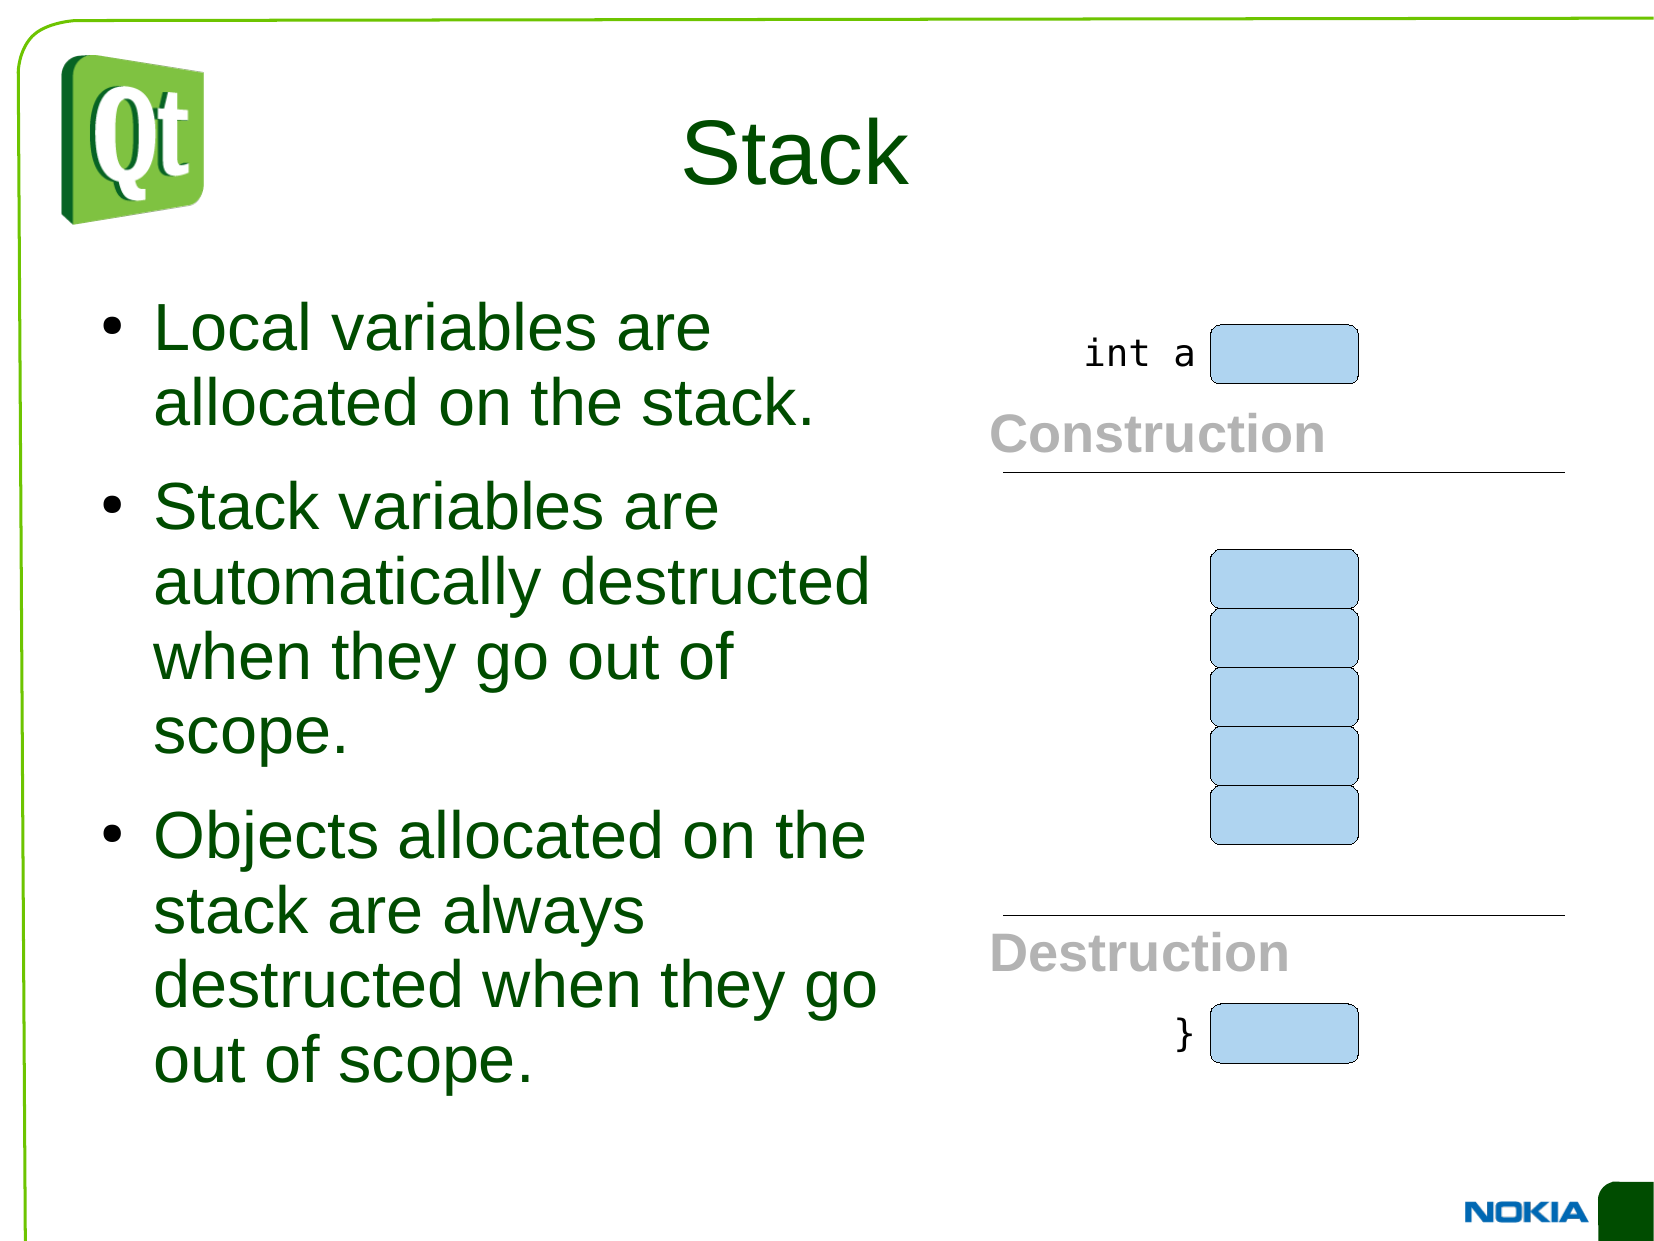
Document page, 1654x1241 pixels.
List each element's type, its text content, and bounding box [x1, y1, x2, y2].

text_box [1211, 1003, 1359, 1064]
text_box } [1158, 1004, 1211, 1063]
list Local variables are allocated on the stack. Stack variables are automatically destructed when they go out of scope. Objects allocated on the stack are always destructed when they go out of scope. [82, 290, 916, 1095]
text_box Construction [974, 395, 1342, 471]
text_box [1212, 324, 1359, 384]
text_box int a [1068, 324, 1212, 384]
picture [1465, 1201, 1589, 1223]
picture [61, 55, 204, 225]
text_box [1210, 549, 1359, 845]
text_box Destruction [974, 915, 1306, 991]
title Stack [257, 49, 1333, 257]
